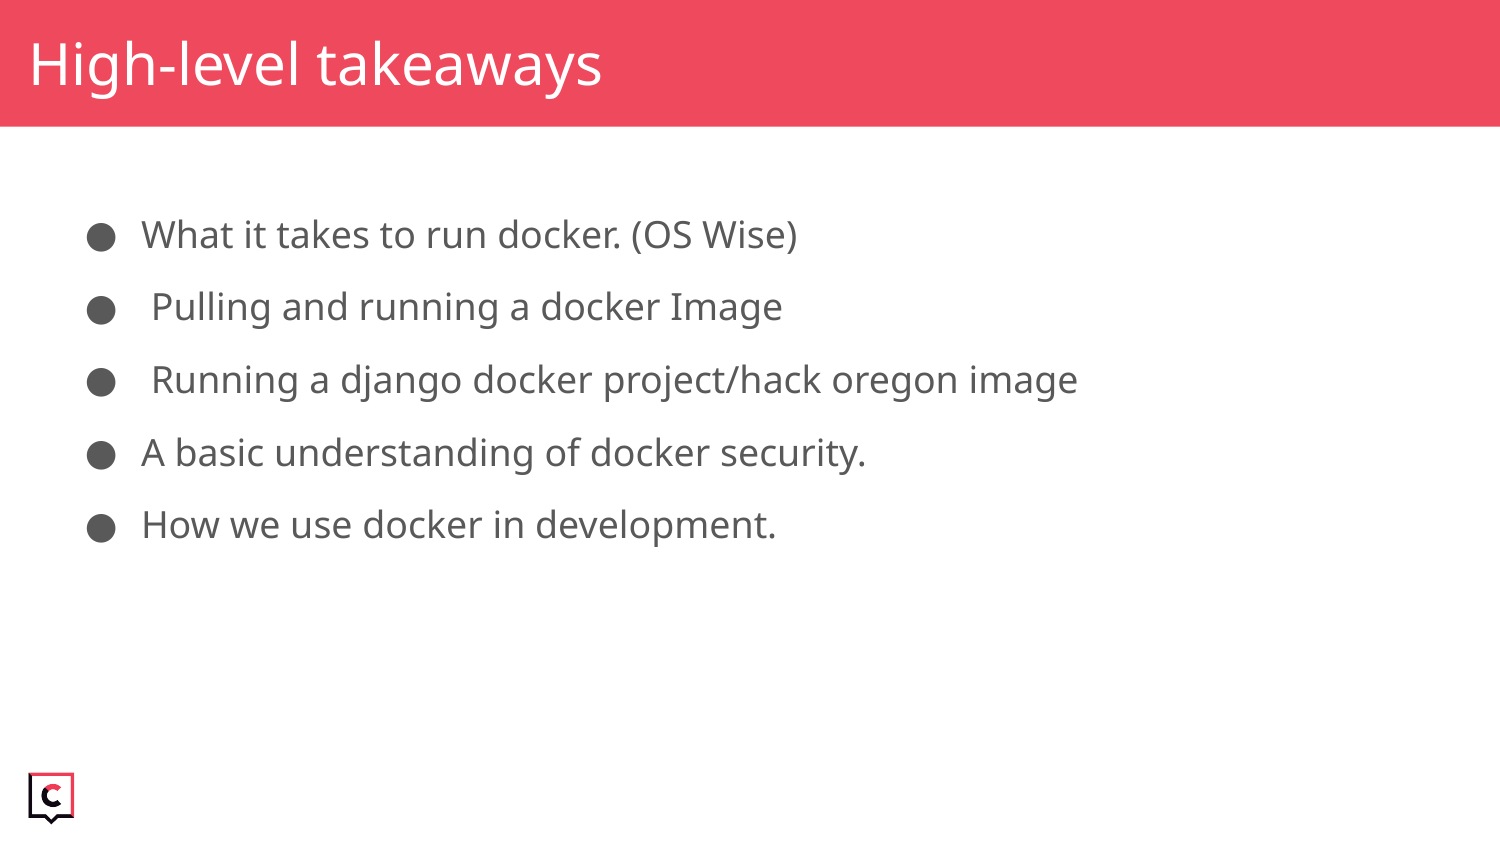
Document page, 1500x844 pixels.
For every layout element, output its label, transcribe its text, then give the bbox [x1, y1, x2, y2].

picture [19, 764, 82, 830]
title High-level takeaways [13, 12, 1412, 107]
list What it takes to run docker. (OS Wise) Pulling and running a docker Image Running a django docker project/hack oregon image A basic understanding of docker security. How we use docker in development. [51, 189, 1449, 750]
